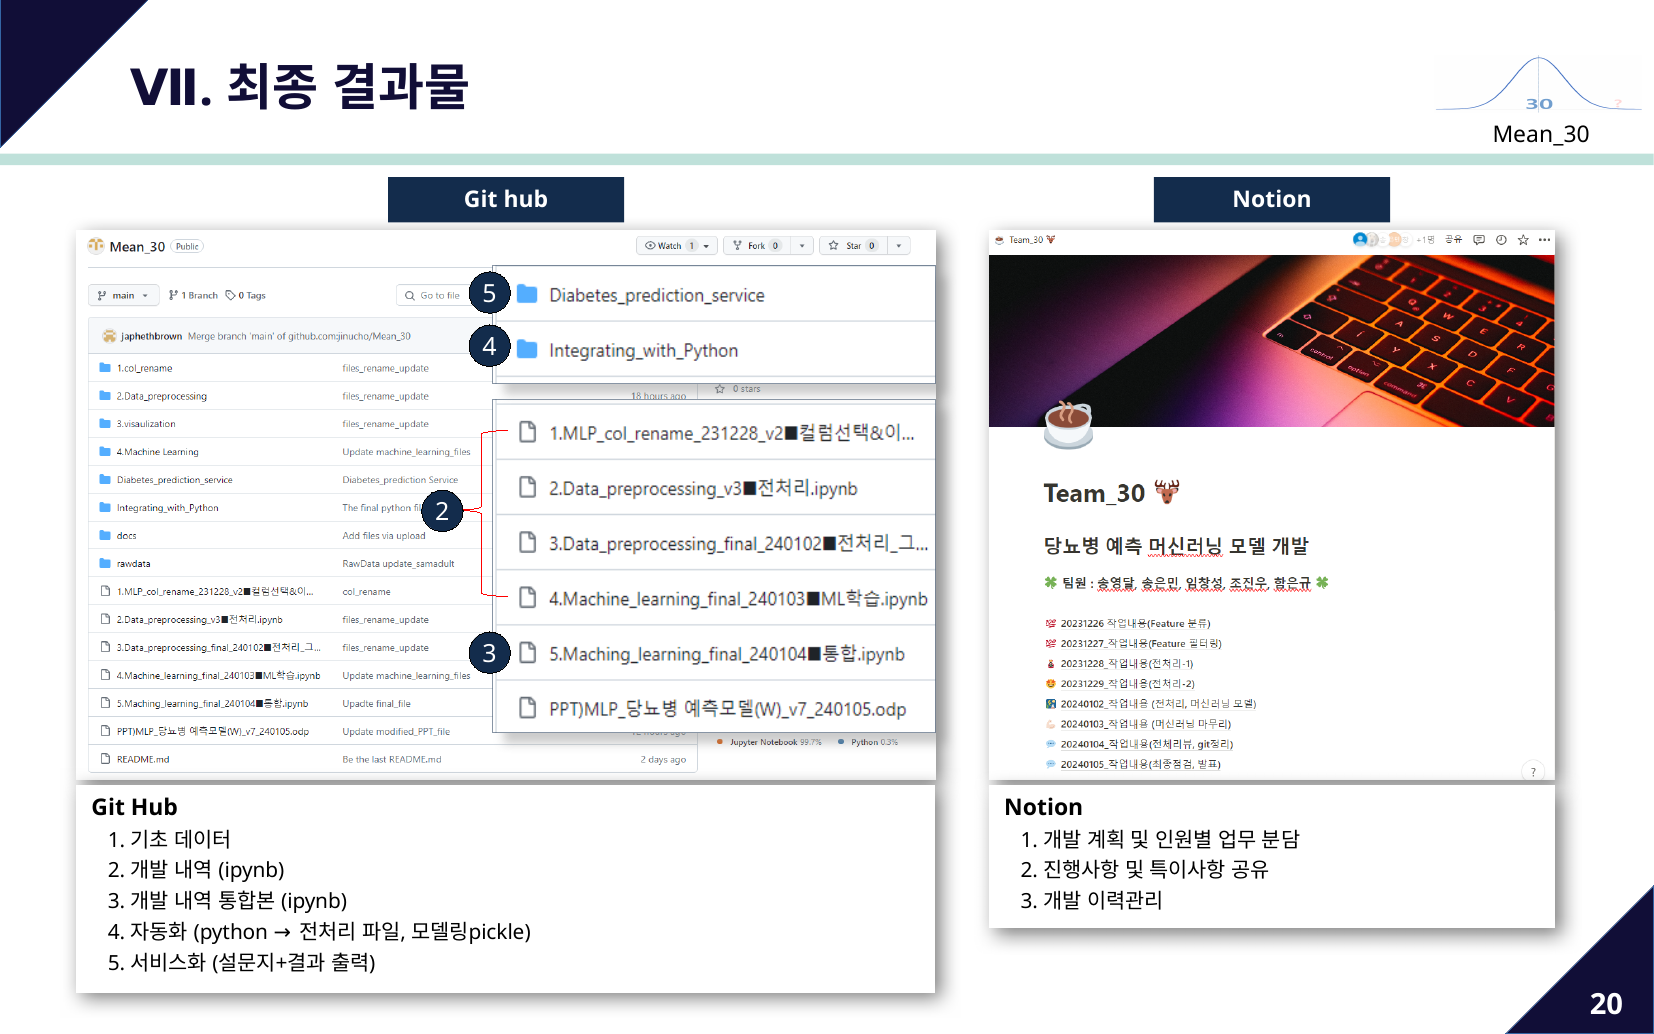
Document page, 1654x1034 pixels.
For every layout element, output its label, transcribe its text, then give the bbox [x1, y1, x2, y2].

text_box Git Hub 1. 기초 데이터 2. 개발 내역 (ipynb) 3. 개발 내역 통합본 (ipynb) 4. 자동화 (python → 전처리 파일, 모델링pickle) 5. 서비스화 (설문지+결과 출력) [76, 785, 935, 993]
text_box Mean_30 [1446, 118, 1636, 148]
text_box Git hub [388, 177, 625, 223]
text_box Notion [1153, 177, 1391, 223]
text_box 4 [469, 324, 511, 367]
picture [1434, 55, 1642, 113]
picture [989, 230, 1555, 780]
text_box 5 [469, 271, 511, 314]
title Ⅶ. 최종 결과물 [129, 41, 1618, 148]
text_box <숫자> [1556, 981, 1654, 1025]
text_box 2 [421, 490, 464, 532]
picture [76, 230, 936, 780]
text_box 3 [469, 631, 511, 674]
text_box Notion 1. 개발 계획 및 인원별 업무 분담 2. 진행사항 및 특이사항 공유 3. 개발 이력관리 [989, 785, 1555, 928]
